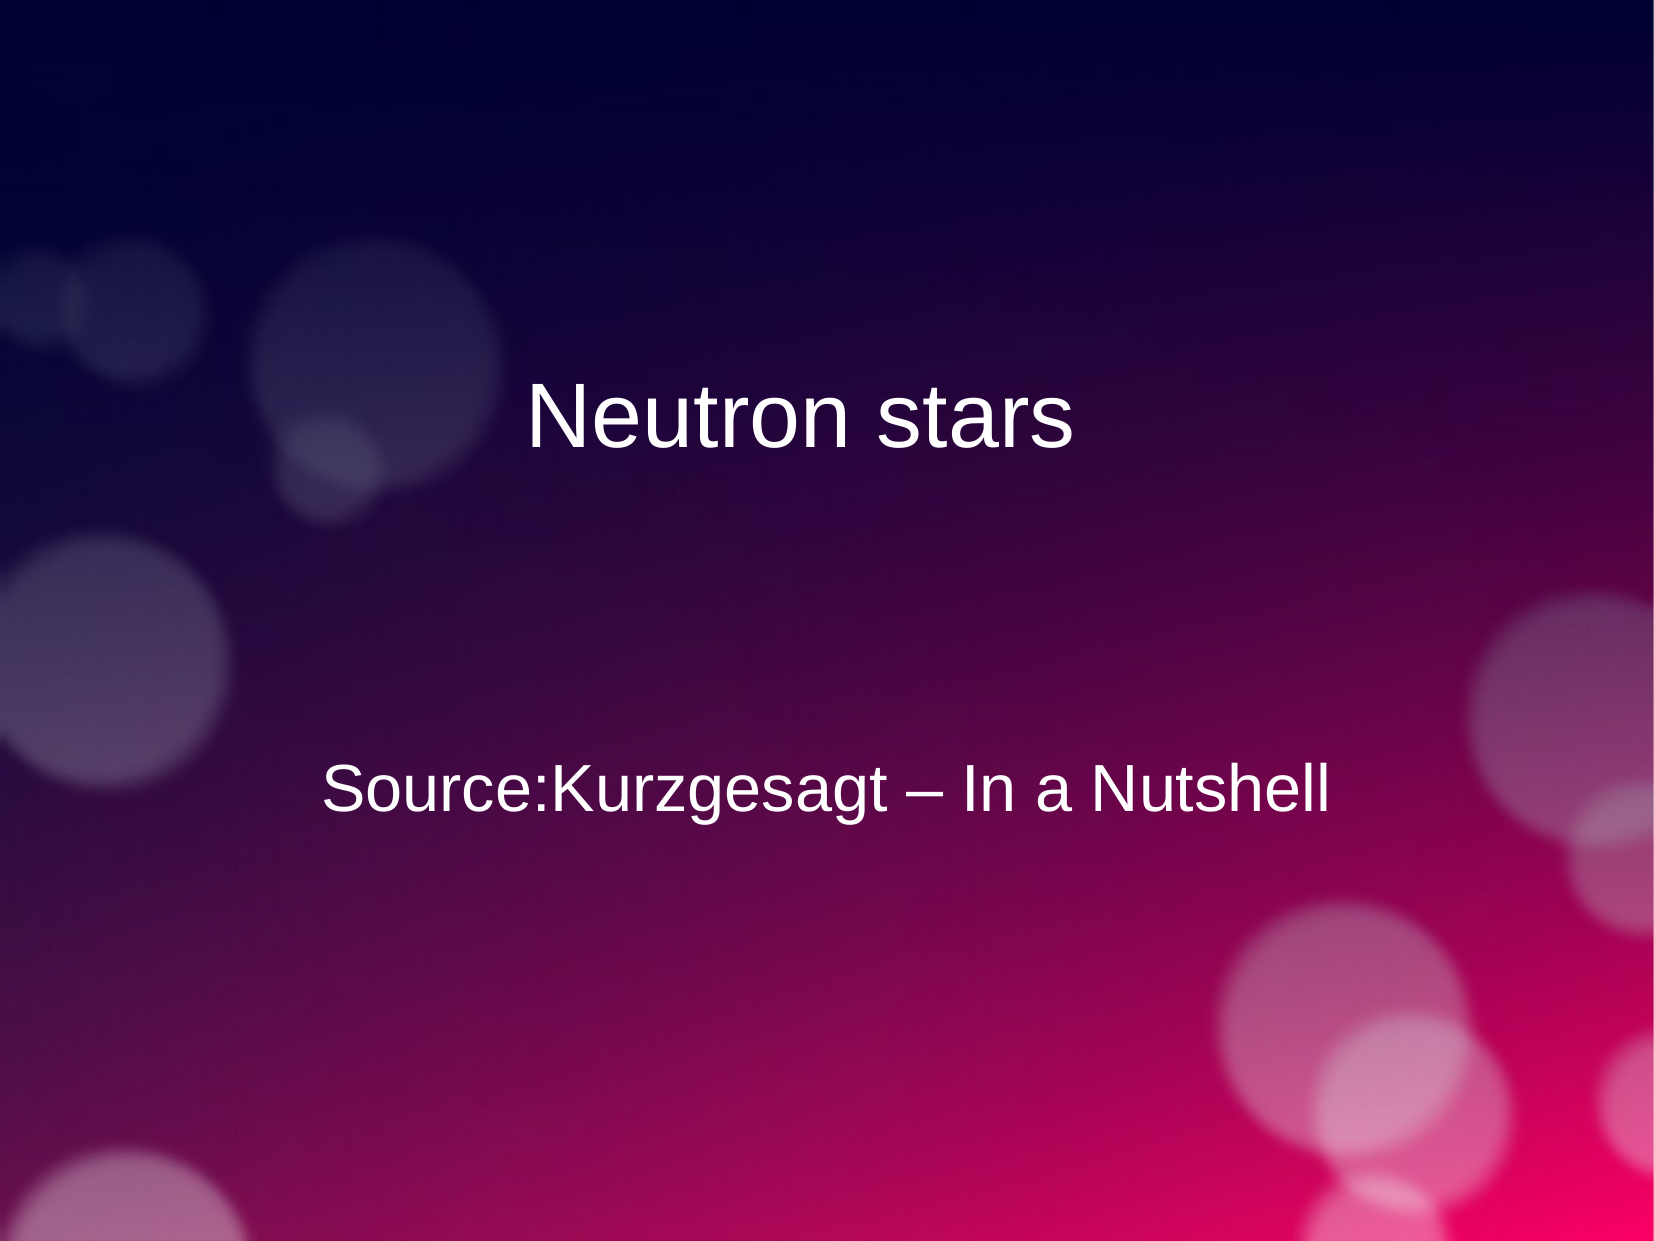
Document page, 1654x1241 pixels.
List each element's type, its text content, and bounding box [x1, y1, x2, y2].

subtitle Source:Kurzgesagt – In a Nutshell [82, 566, 1571, 1010]
picture [0, 0, 1654, 1241]
title Neutron stars [82, 312, 1571, 520]
